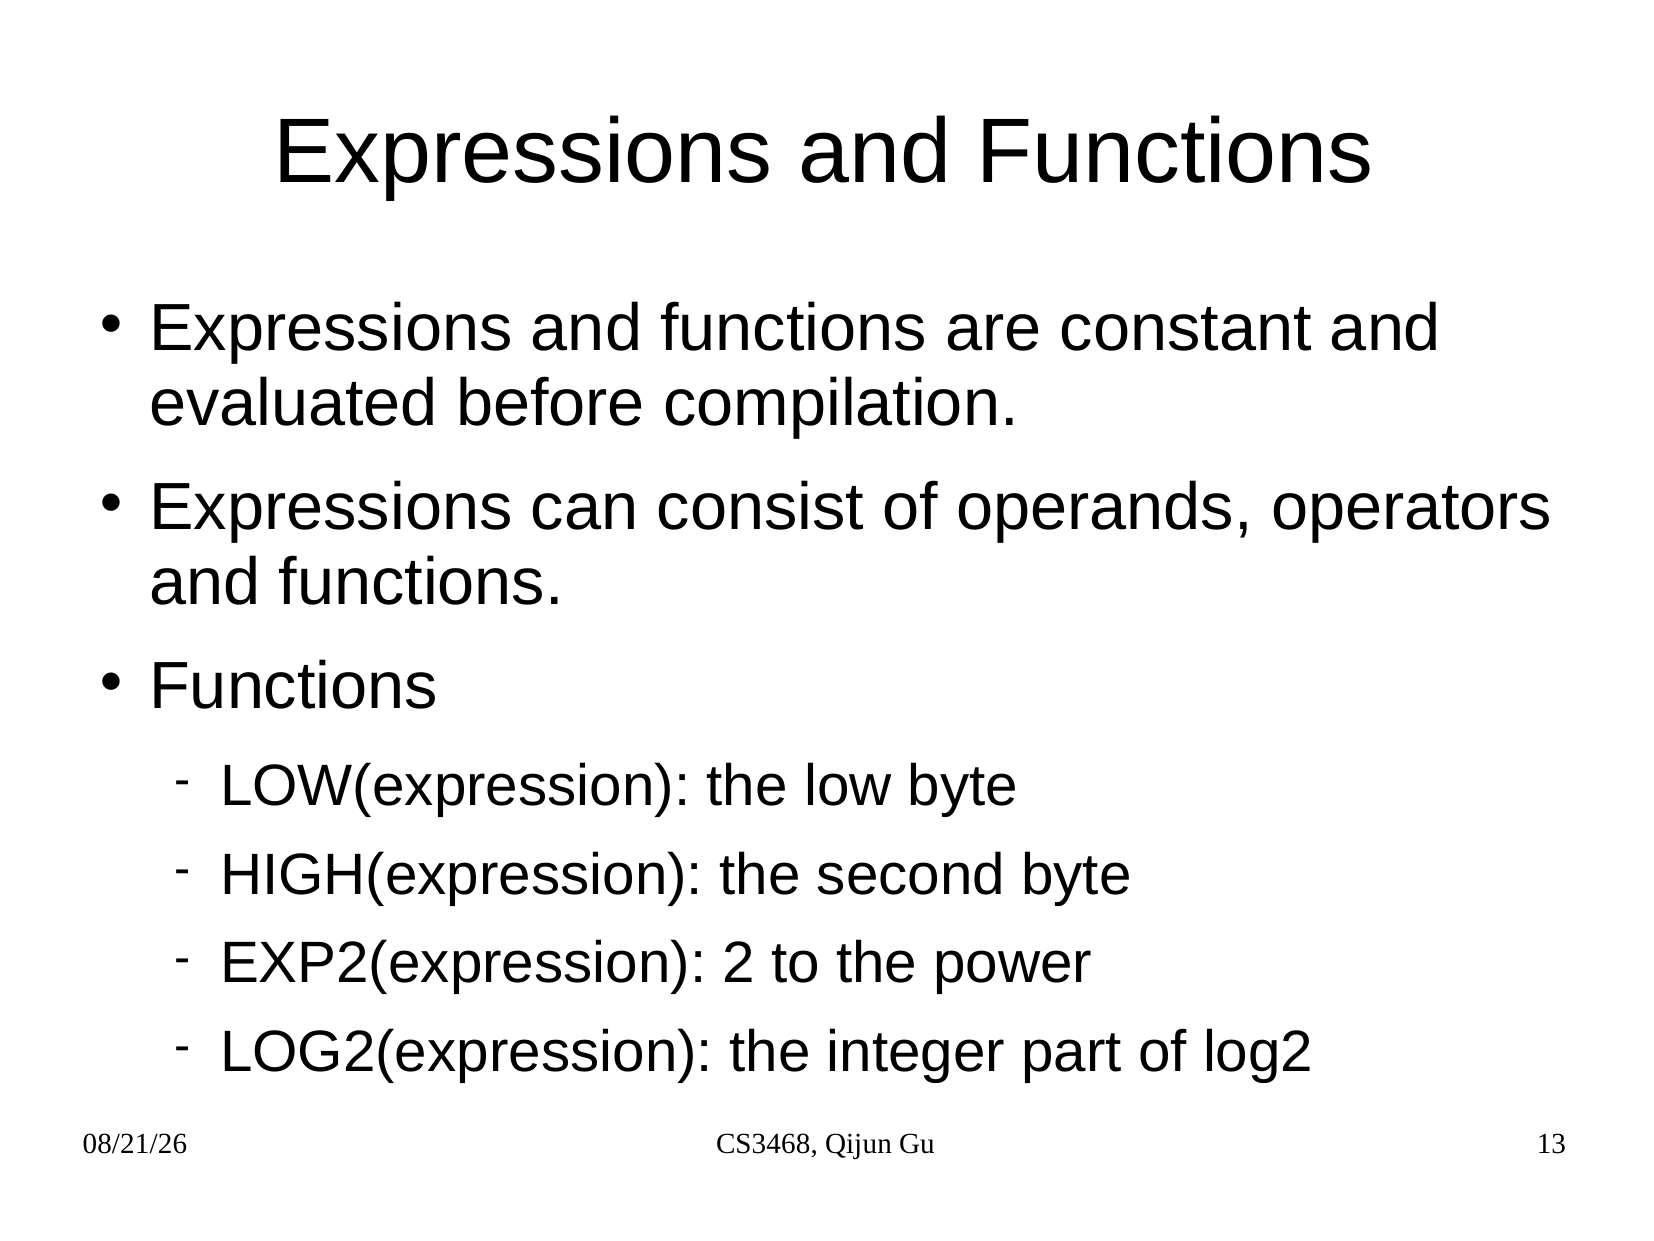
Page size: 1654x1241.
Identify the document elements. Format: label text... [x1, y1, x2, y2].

list Expressions and functions are constant and evaluated before compilation. Expressions can consist of operands, operators and functions. Functions LOW(expression): the low byte HIGH(expression): the second byte EXP2(expression): 2 to the power LOG2(expression): the integer part of log2 [82, 290, 1567, 1090]
title Expressions and Functions [82, 56, 1567, 245]
